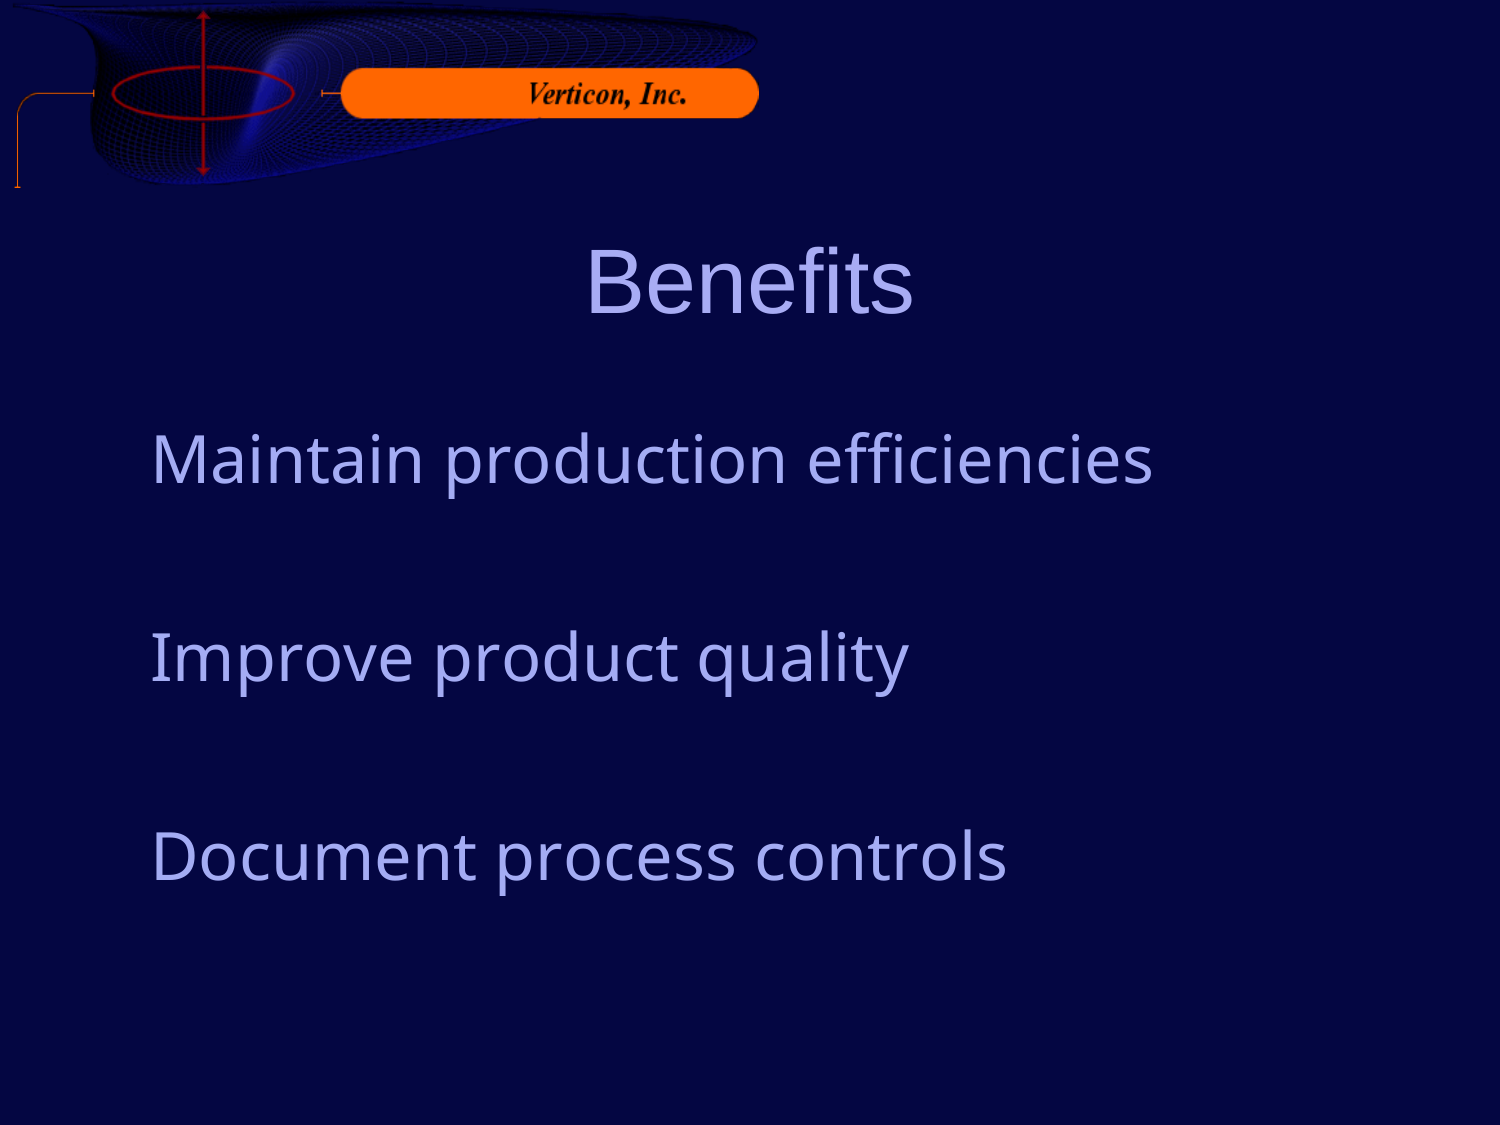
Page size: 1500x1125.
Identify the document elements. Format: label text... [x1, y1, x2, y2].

picture [8, 0, 759, 188]
title Benefits [0, 230, 1500, 437]
list Maintain production efficiencies Improve product quality Document process controls [150, 437, 1385, 1006]
